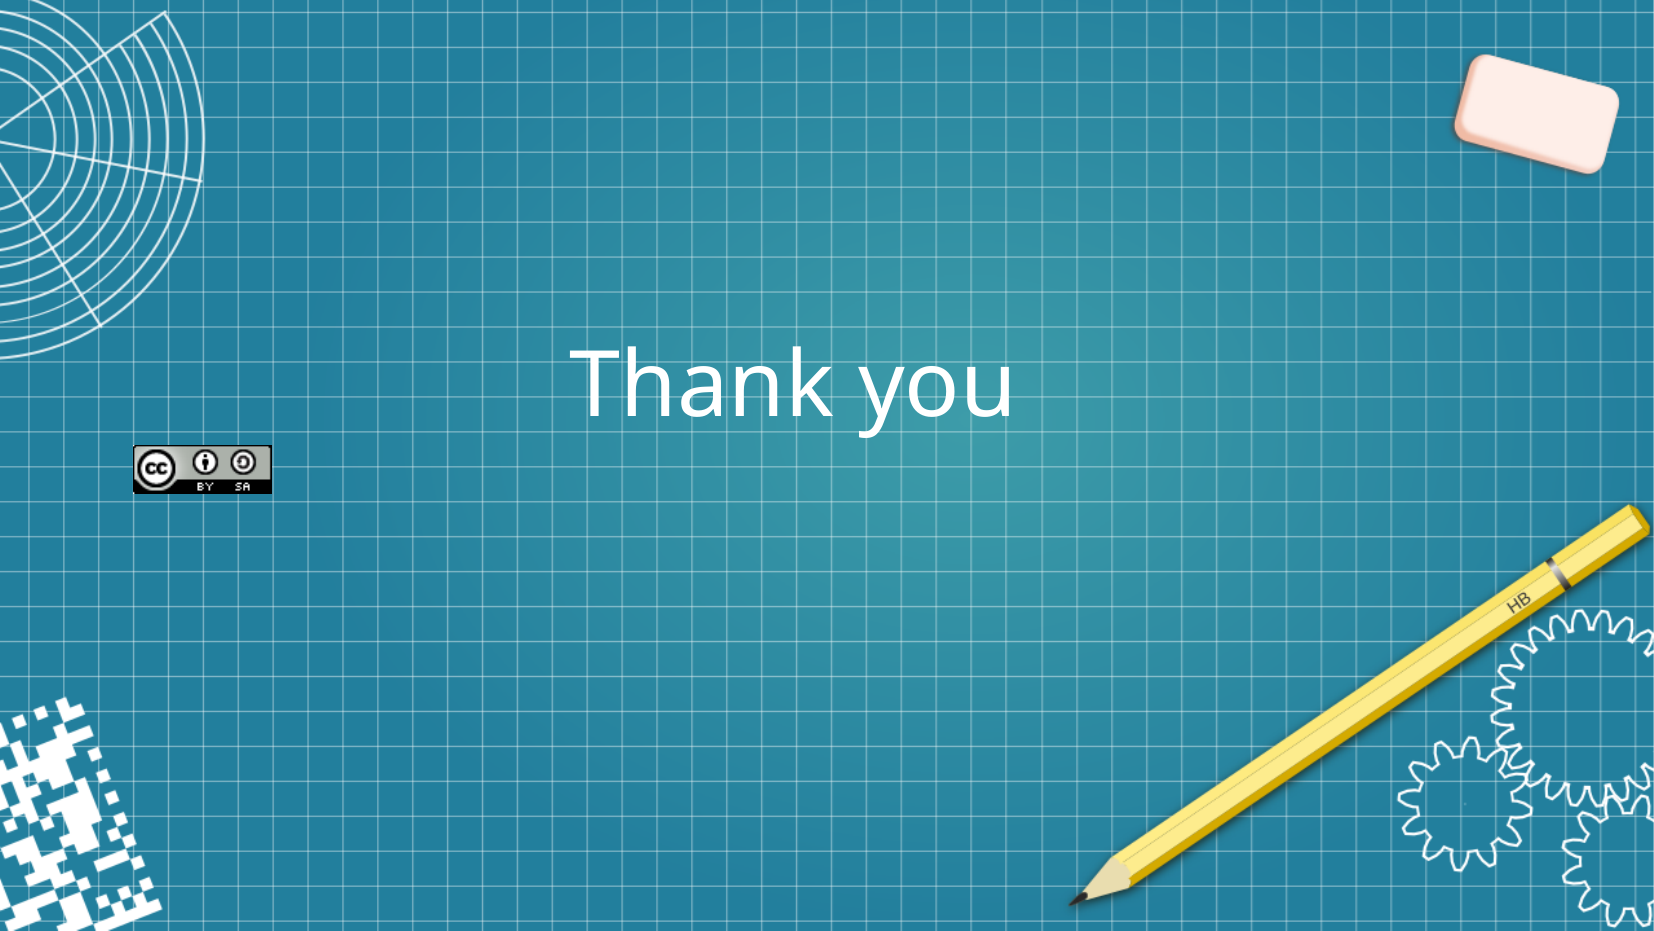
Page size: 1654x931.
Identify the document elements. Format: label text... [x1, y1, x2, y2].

picture [0, 0, 1654, 931]
title Thank you [49, 274, 1538, 488]
